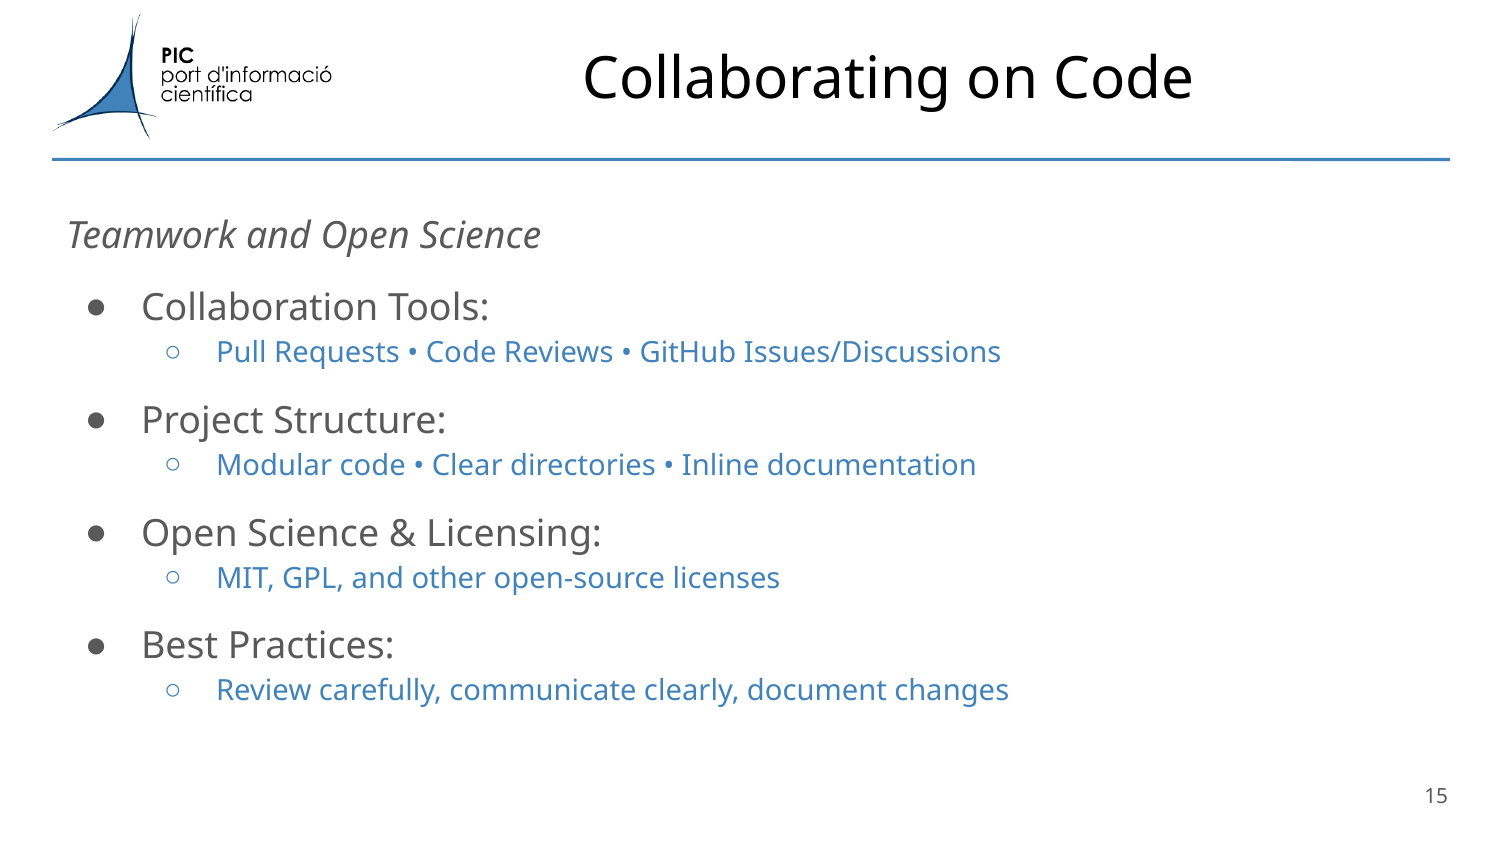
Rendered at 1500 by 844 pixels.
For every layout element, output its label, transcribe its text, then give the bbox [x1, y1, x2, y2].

list Teamwork and Open Science Collaboration Tools: Pull Requests • Code Reviews • GitHub Issues/Discussions Project Structure: Modular code • Clear directories • Inline documentation Open Science & Licensing: MIT, GPL, and other open-source licenses Best Practices: Review carefully, communicate clearly, document changes [51, 189, 1449, 750]
picture [50, 10, 327, 141]
slide_number 1 [1372, 764, 1463, 830]
title Collaborating on Code [327, 10, 1449, 141]
